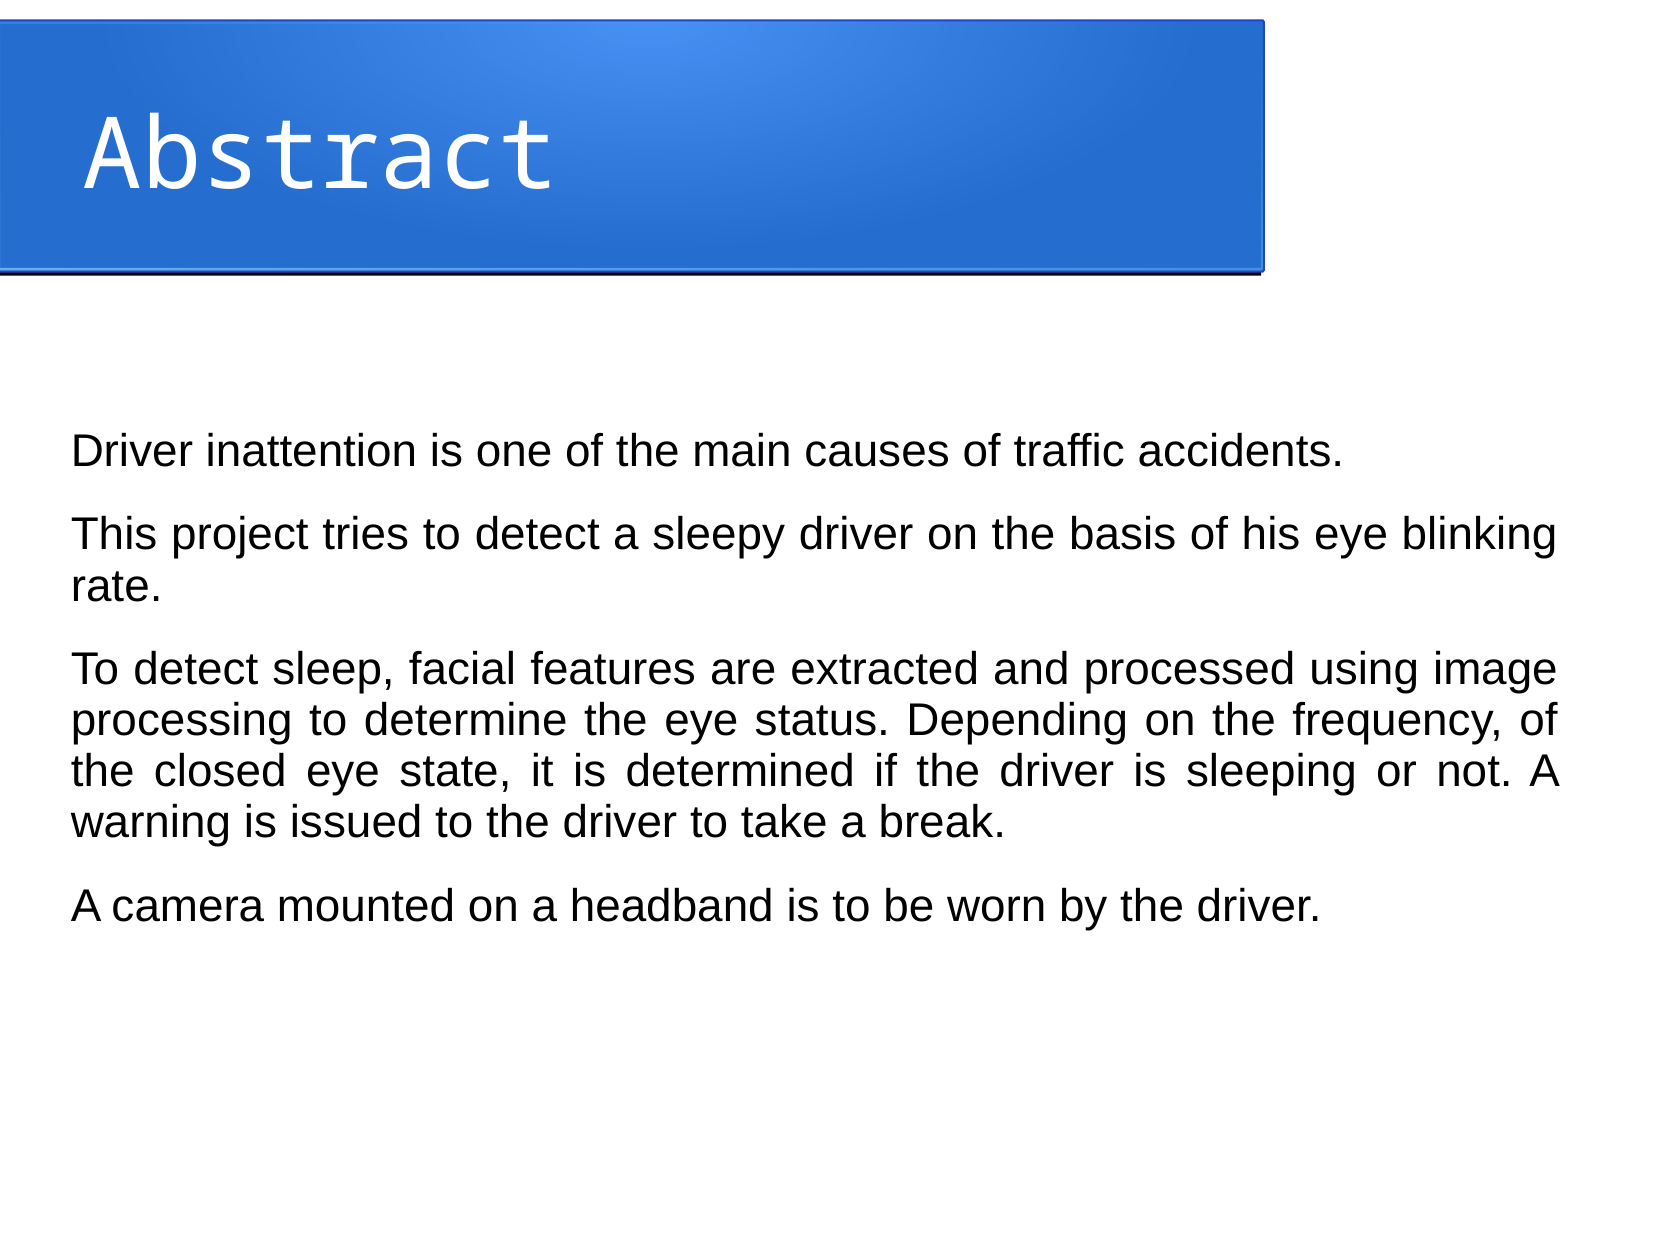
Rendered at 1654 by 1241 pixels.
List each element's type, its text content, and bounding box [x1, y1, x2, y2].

list Driver inattention is one of the main causes of traffic accidents. This project tries to detect a sleepy driver on the basis of his eye blinking rate. To detect sleep, facial features are extracted and processed using image processing to determine the eye status. Depending on the frequency, of the closed eye state, it is determined if the driver is sleeping or not. A warning is issued to the driver to take a break. A camera mounted on a headband is to be worn by the driver. [70, 425, 1560, 1145]
title Abstract [82, 47, 1235, 252]
